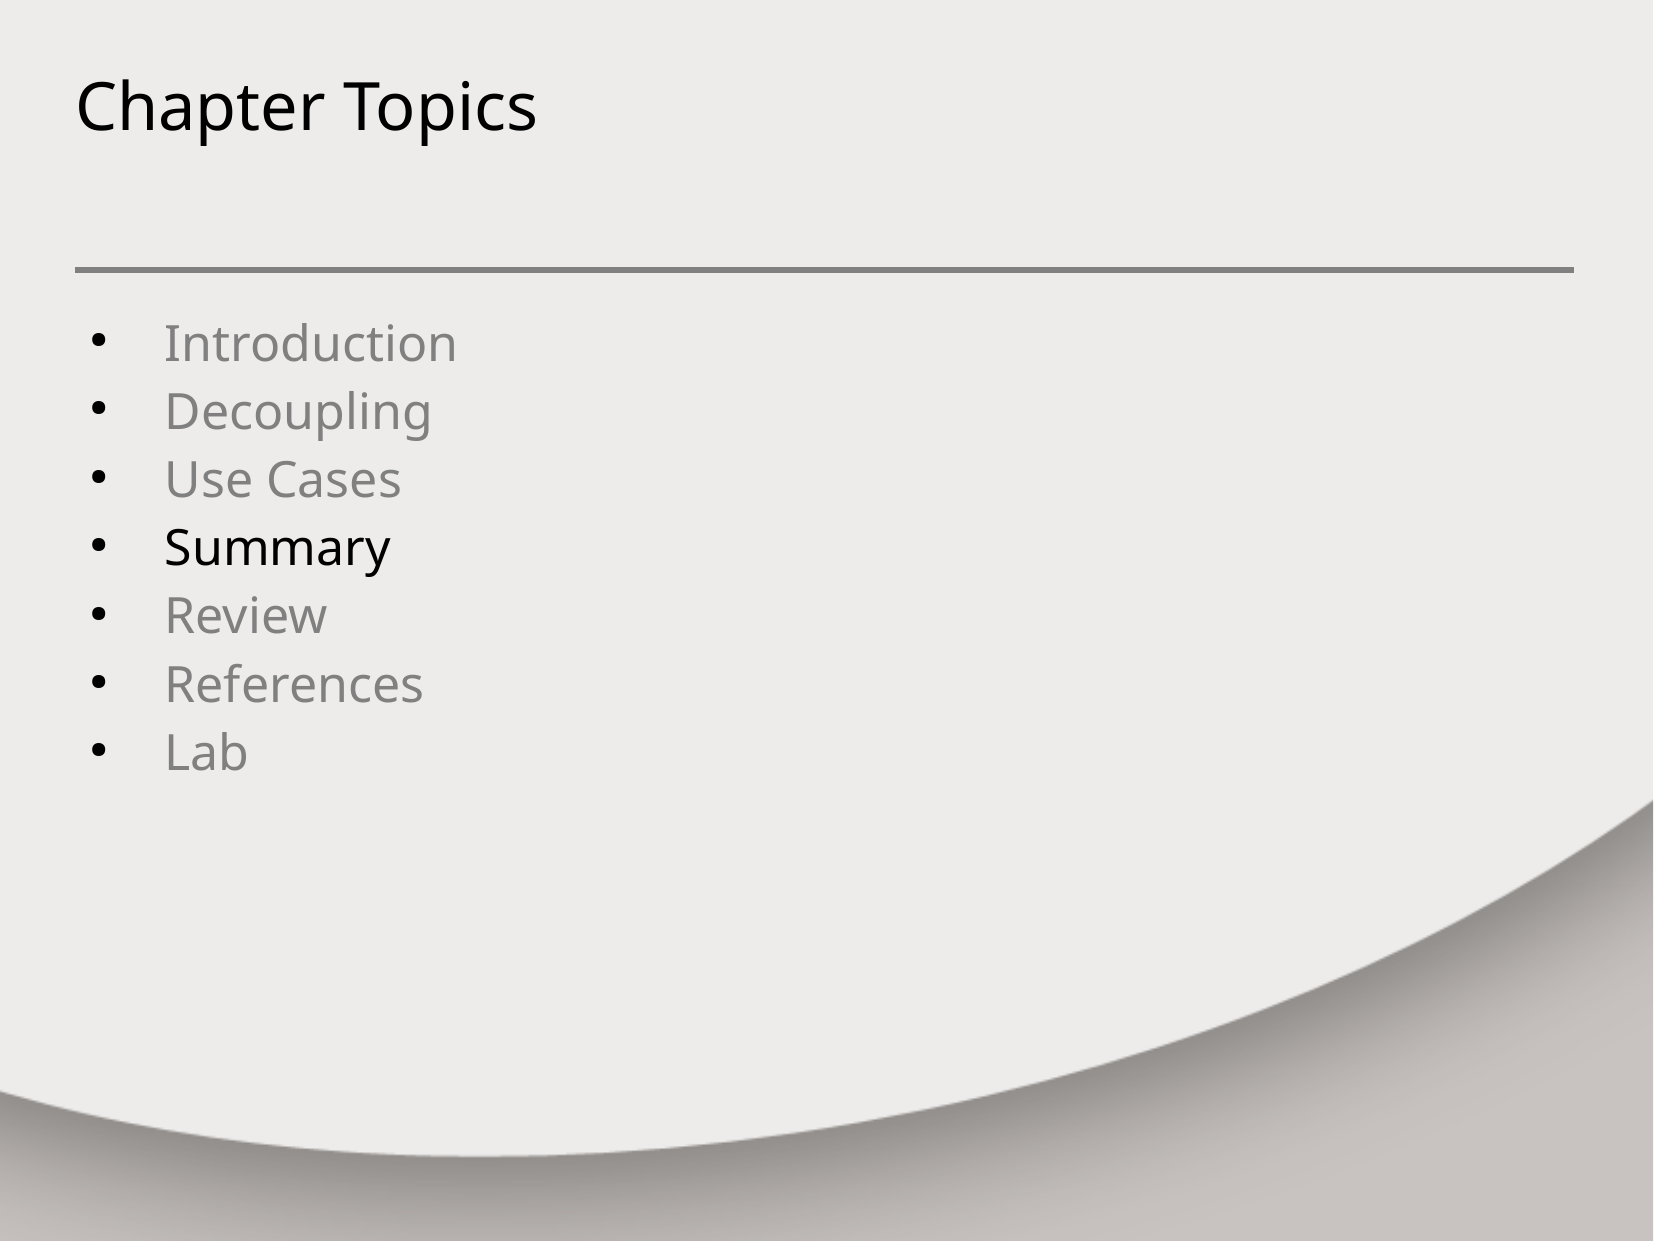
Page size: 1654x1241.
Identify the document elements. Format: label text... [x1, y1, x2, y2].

title Chapter Topics [74, 75, 1575, 226]
picture [0, 0, 1654, 1241]
text_box Introduction Decoupling Use Cases Summary Review References Lab [74, 300, 1575, 1163]
